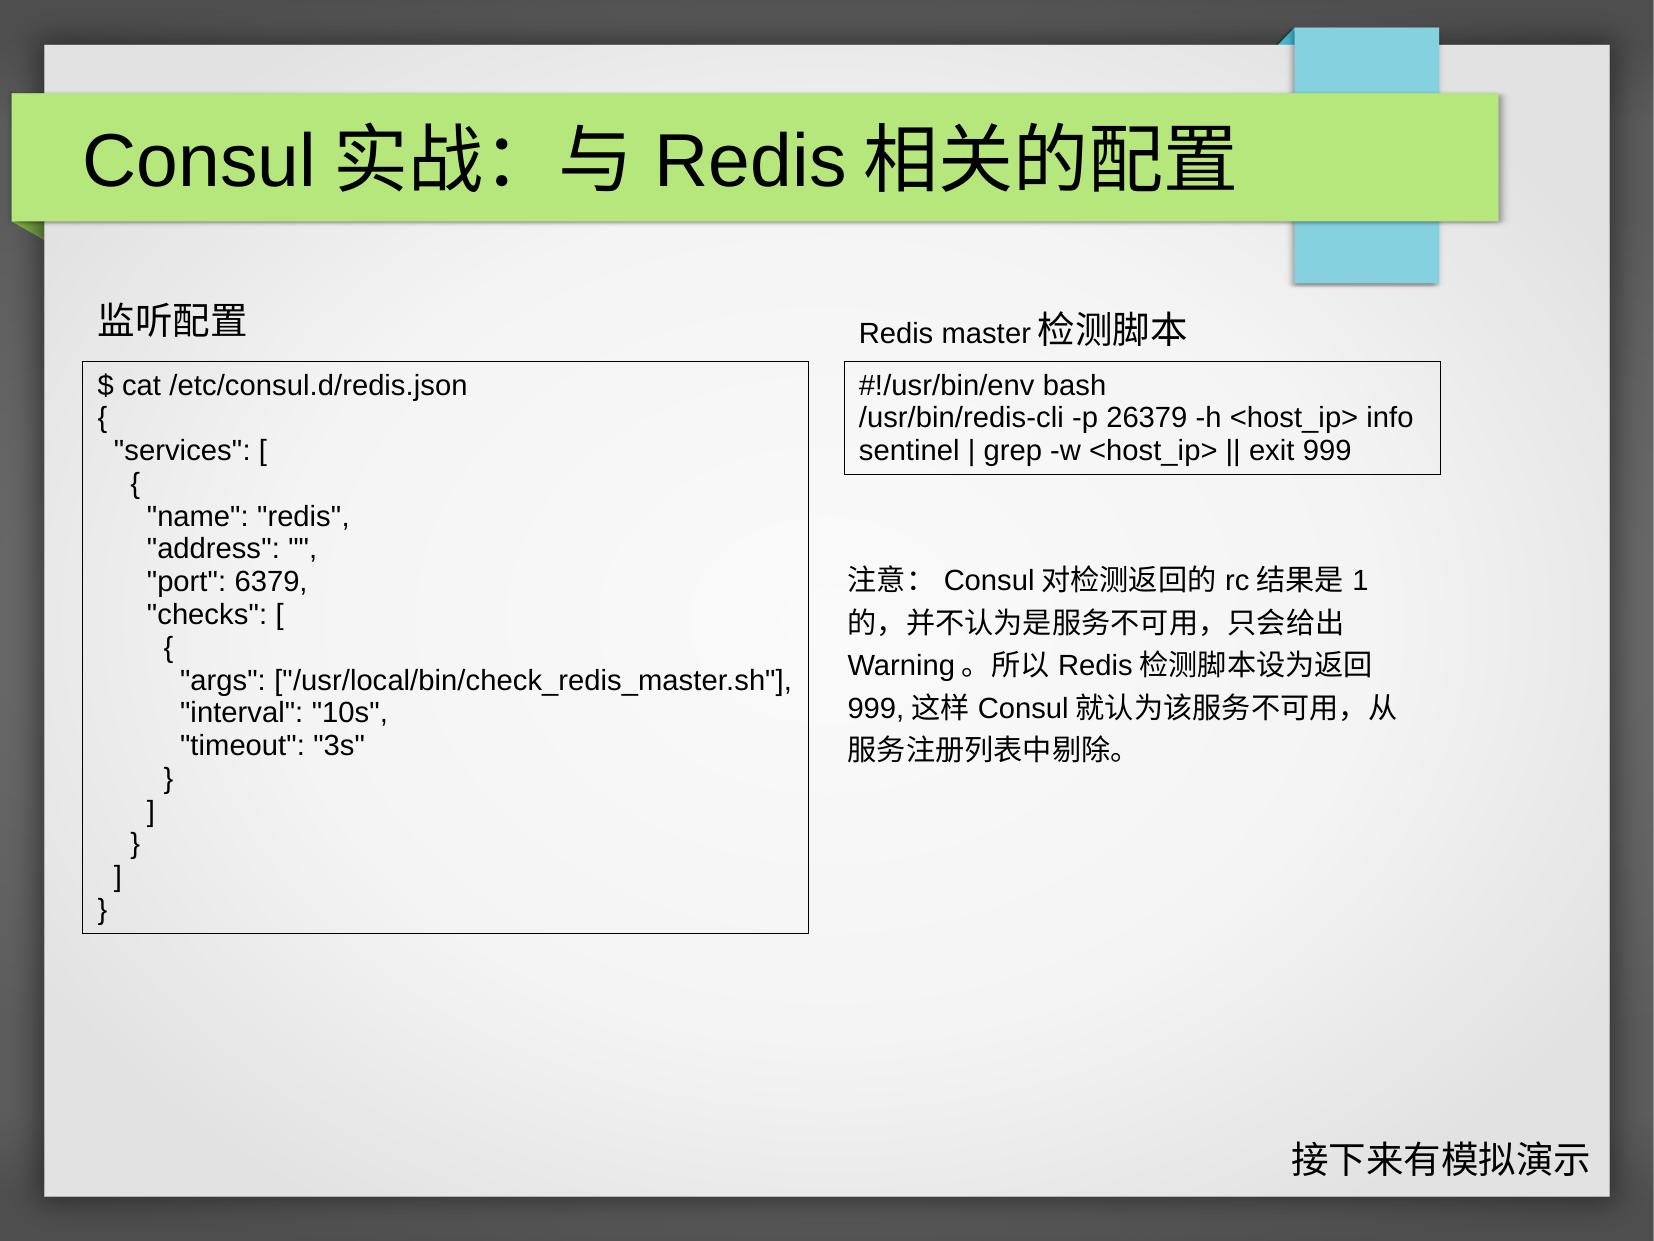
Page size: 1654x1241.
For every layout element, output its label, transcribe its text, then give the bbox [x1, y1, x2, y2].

text_box 接下来有模拟演示 [1276, 1122, 1607, 1193]
picture [0, 0, 1654, 1241]
text_box $ cat /etc/consul.d/redis.json { "services": [ { "name": "redis", "address": "", "port": 6379, "checks": [ { "args": ["/usr/local/bin/check_redis_master.sh"], "interval": "10s", "timeout": "3s" } ] } ] } [82, 361, 808, 934]
text_box 注意：Consul对检测返回的rc结果是1 的，并不认为是服务不可用，只会给出Warning。所以Redis检测脚本设为返回999,这样Consul就认为该服务不可用，从服务注册列表中剔除。 [832, 549, 1424, 951]
text_box 监听配置 [82, 283, 263, 354]
title Consul实战：与Redis相关的配置 [82, 94, 1264, 213]
text_box #!/usr/bin/env bash /usr/bin/redis-cli -p 26379 -h <host_ip> info sentinel | grep -w <host_ip> || exit 999 [844, 361, 1441, 475]
text_box Redis master检测脚本 [844, 292, 1203, 363]
